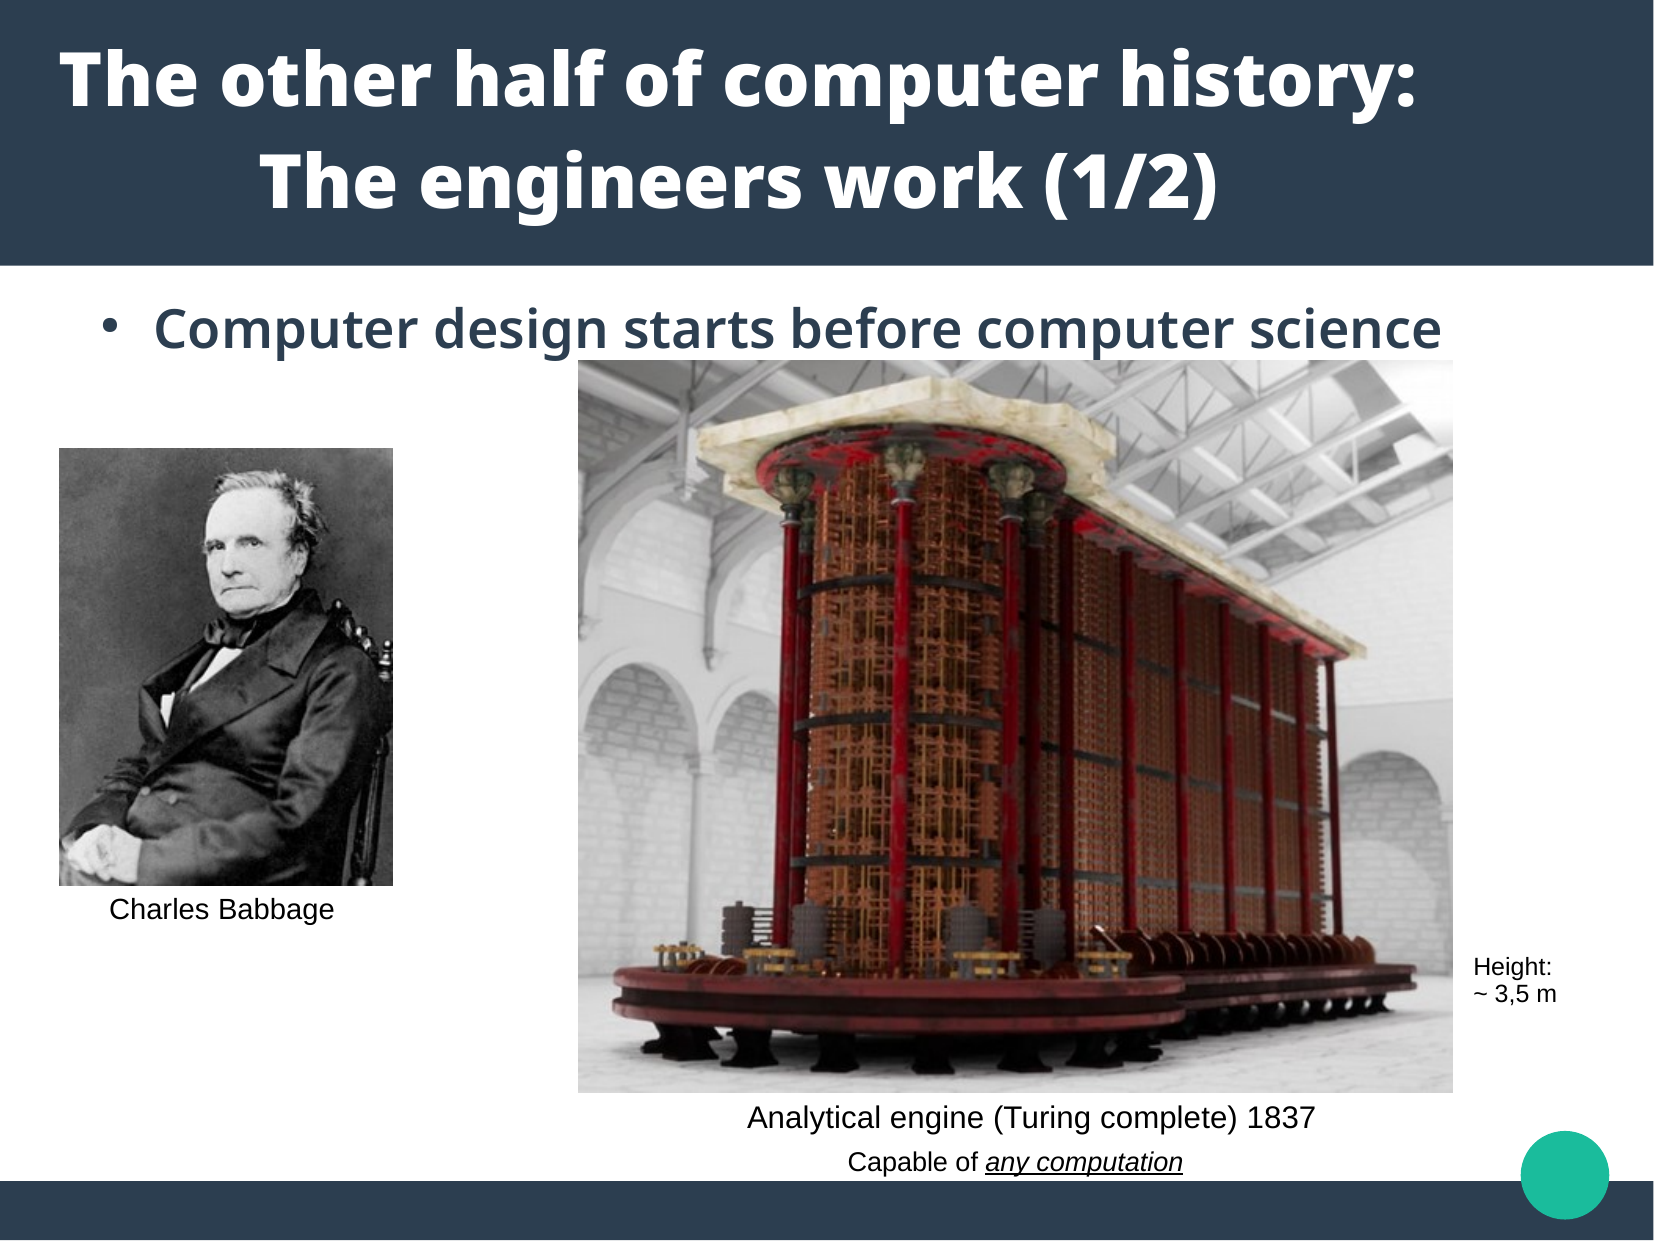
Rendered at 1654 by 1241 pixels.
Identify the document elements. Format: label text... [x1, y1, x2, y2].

picture [578, 360, 1453, 1093]
text_box Capable of any computation [832, 1139, 1199, 1185]
picture [59, 448, 393, 886]
list Computer design starts before computer science [82, 290, 1571, 1010]
text_box Analytical engine (Turing complete) 1837 [732, 1092, 1333, 1143]
text_box Charles Babbage [94, 885, 351, 934]
text_box Height: ~ 3,5 m [1458, 944, 1573, 1016]
title The other half of computer history: The engineers work (1/2) [59, 49, 1595, 207]
